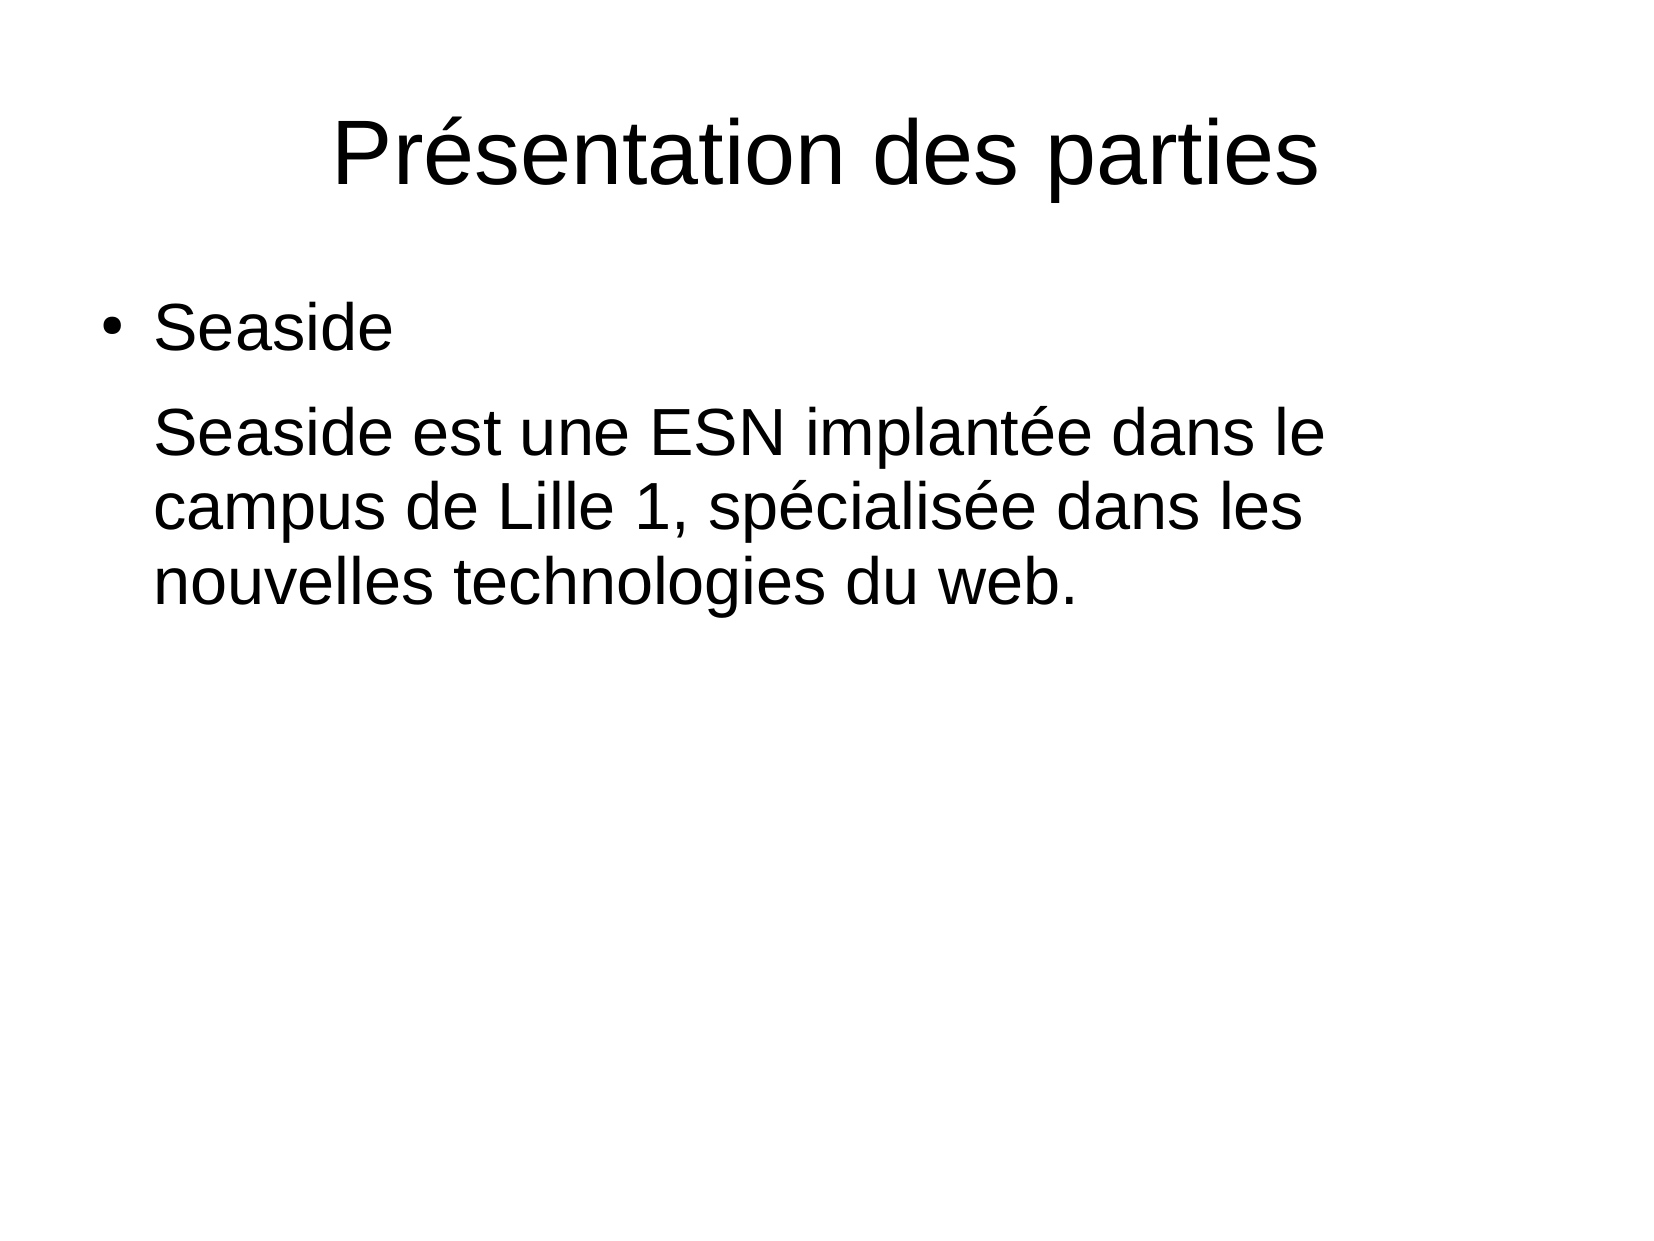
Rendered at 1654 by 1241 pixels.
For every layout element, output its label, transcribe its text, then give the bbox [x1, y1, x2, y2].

title Présentation des parties [82, 49, 1571, 257]
list Seaside Seaside est une ESN implantée dans le campus de Lille 1, spécialisée dans les nouvelles technologies du web. [82, 290, 1571, 1010]
